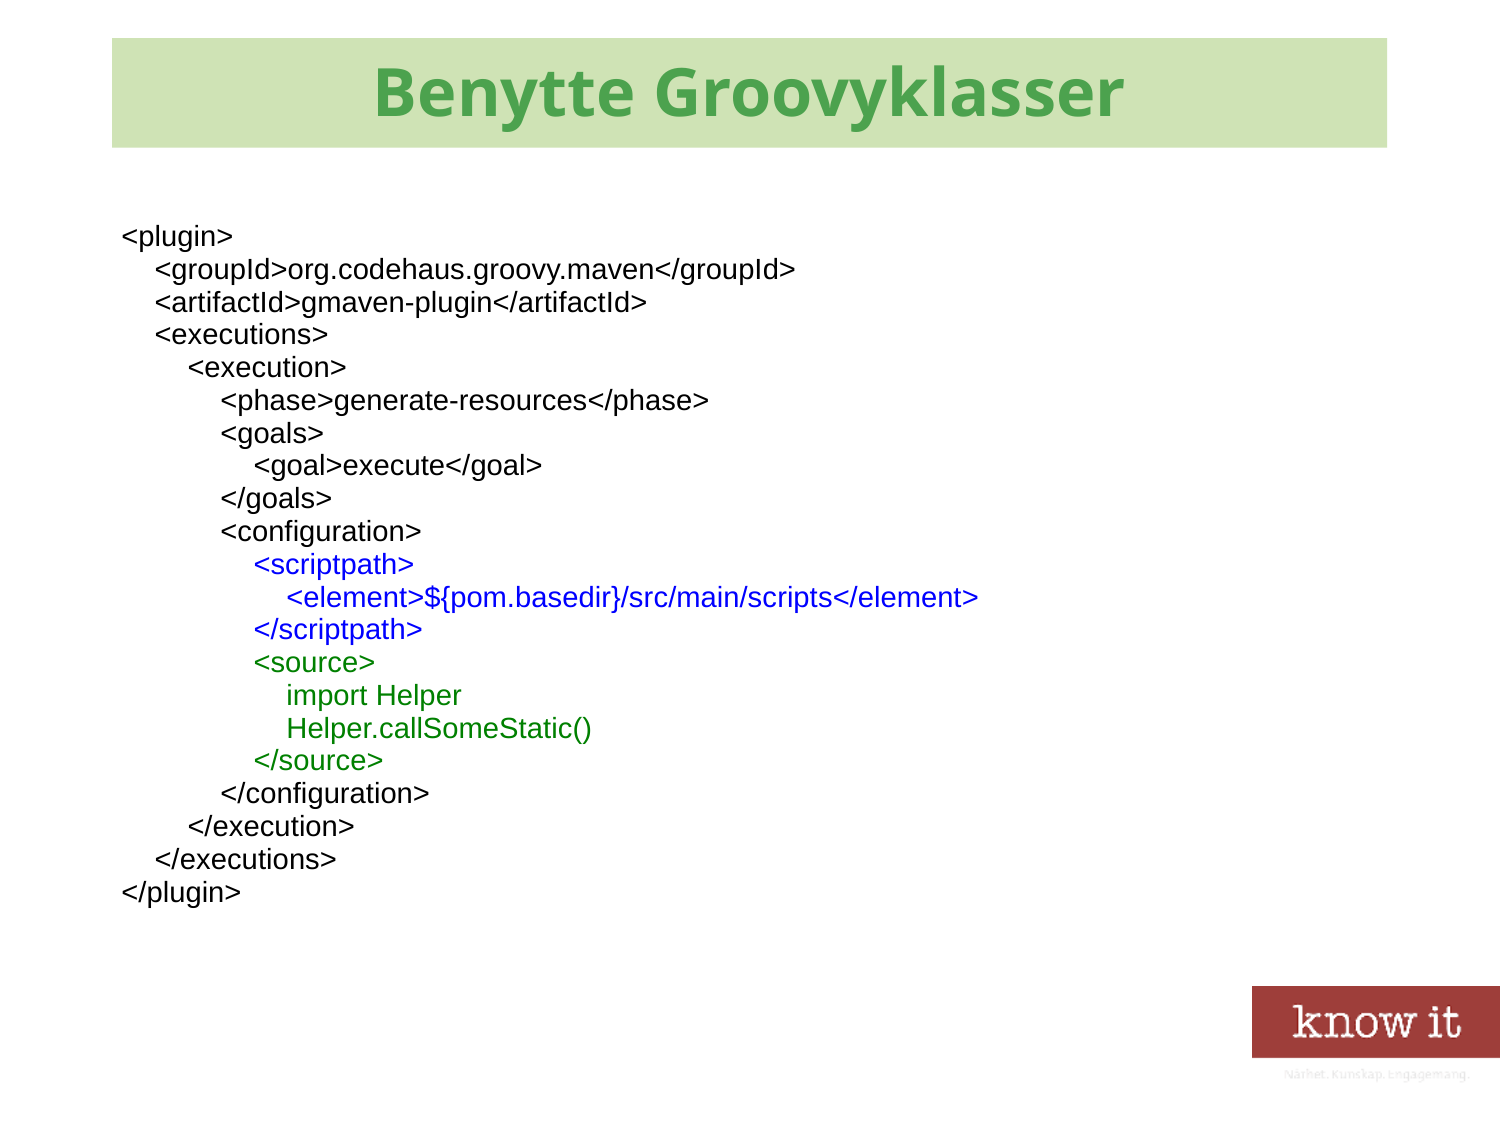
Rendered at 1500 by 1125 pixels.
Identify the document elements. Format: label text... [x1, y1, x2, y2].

text_box Benytte Groovyklasser [112, 38, 1388, 148]
text_box <plugin> <groupId>org.codehaus.groovy.maven</groupId> <artifactId>gmaven-plugin</artifactId> <executions> <execution> <phase>generate-resources</phase> <goals> <goal>execute</goal> </goals> <configuration> <scriptpath> <element>${pom.basedir}/src/main/scripts</element> </scriptpath> <source> import Helper Helper.callSomeStatic() </source> </configuration> </execution> </executions> </plugin> [106, 212, 1394, 975]
picture [1252, 986, 1500, 1058]
